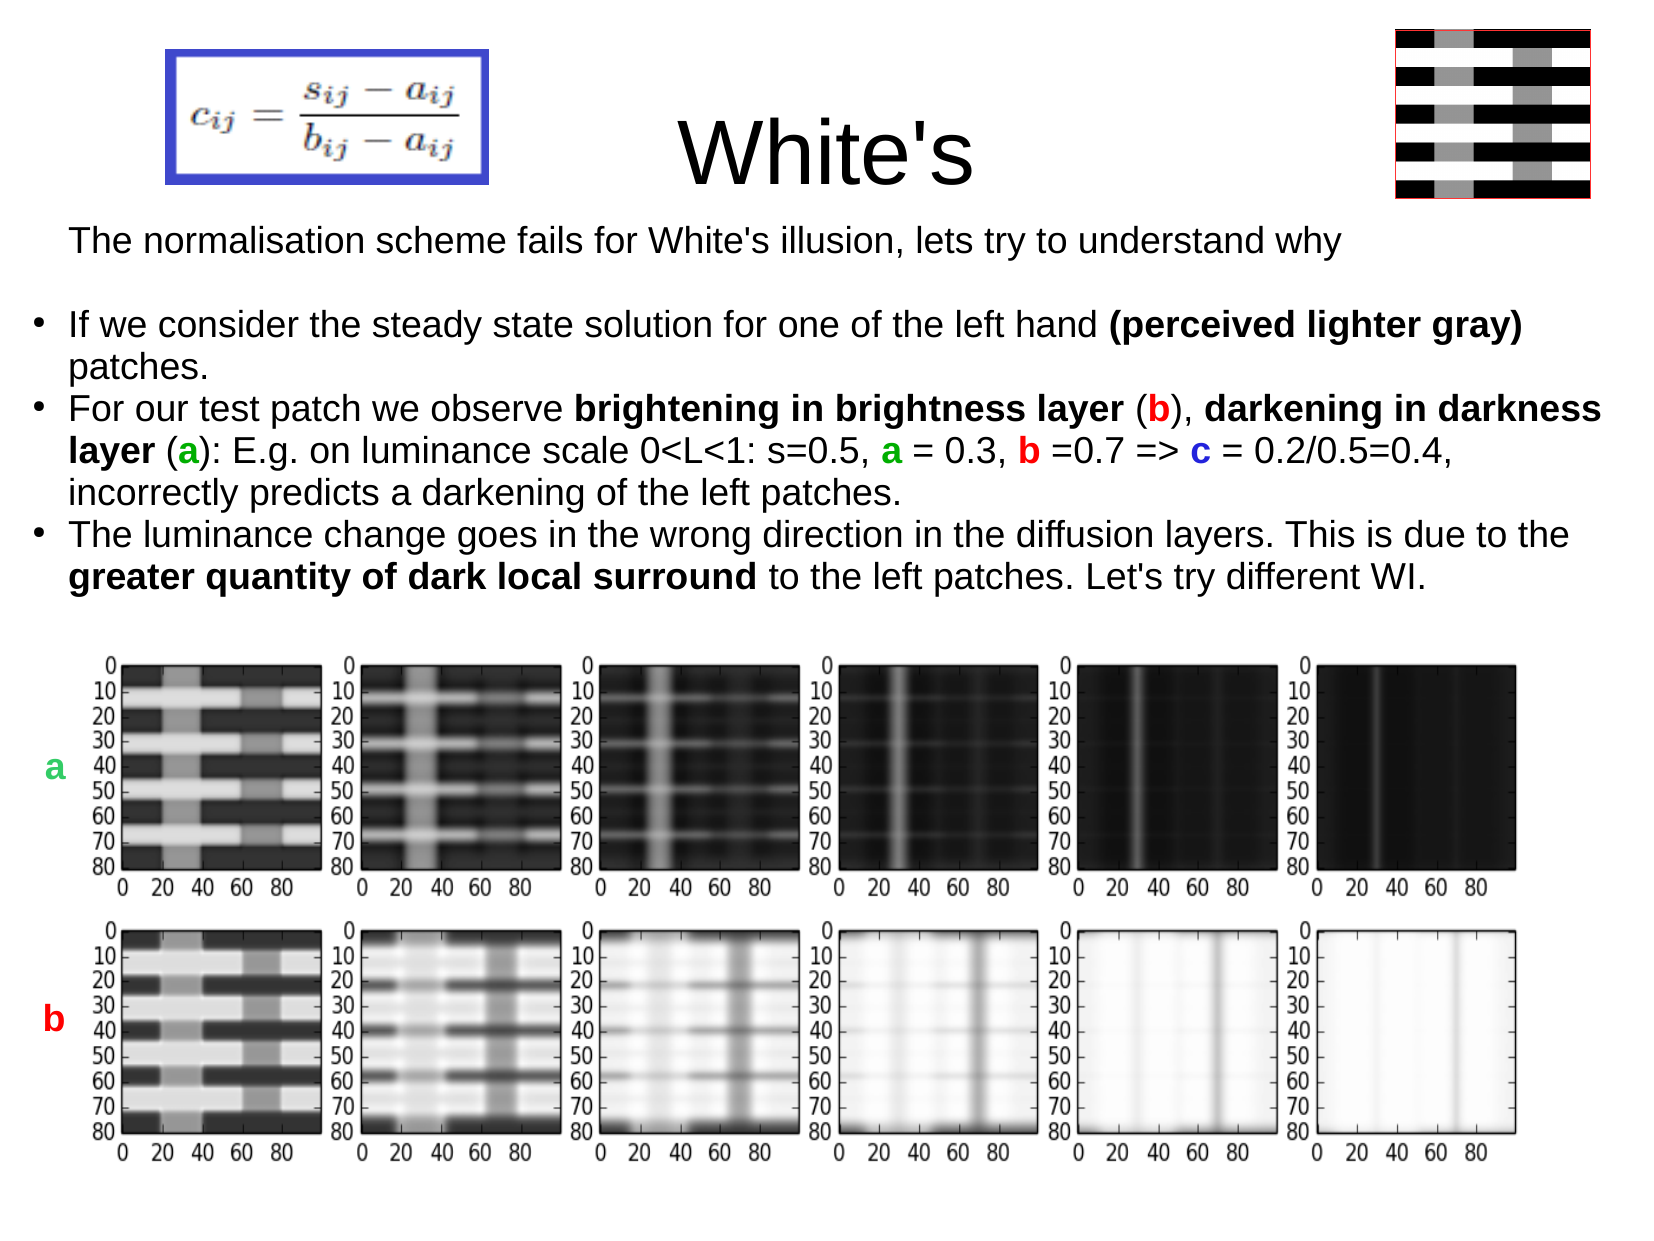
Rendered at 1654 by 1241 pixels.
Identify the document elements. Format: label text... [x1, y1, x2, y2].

title White's [82, 49, 1571, 211]
picture [165, 49, 489, 185]
text_box b [27, 990, 81, 1054]
picture [1395, 29, 1591, 199]
text_box The normalisation scheme fails for White's illusion, lets try to understand why If we consider the steady state solution for one of the left hand (perceived lighter gray) patches. For our test patch we observe brightening in brightness layer (b), darkening in darkness layer (a): E.g. on luminance scale 0<L<1: s=0.5, a = 0.3, b =0.7 => c = 0.2/0.5=0.4, incorrectly predicts a darkening of the left patches. The luminance change goes in the wrong direction in the diffusion layers. This is due to the greater quantity of dark local surround to the left patches. Let's try different WI. [17, 211, 1638, 647]
picture [80, 640, 1554, 1186]
text_box a [30, 738, 81, 796]
